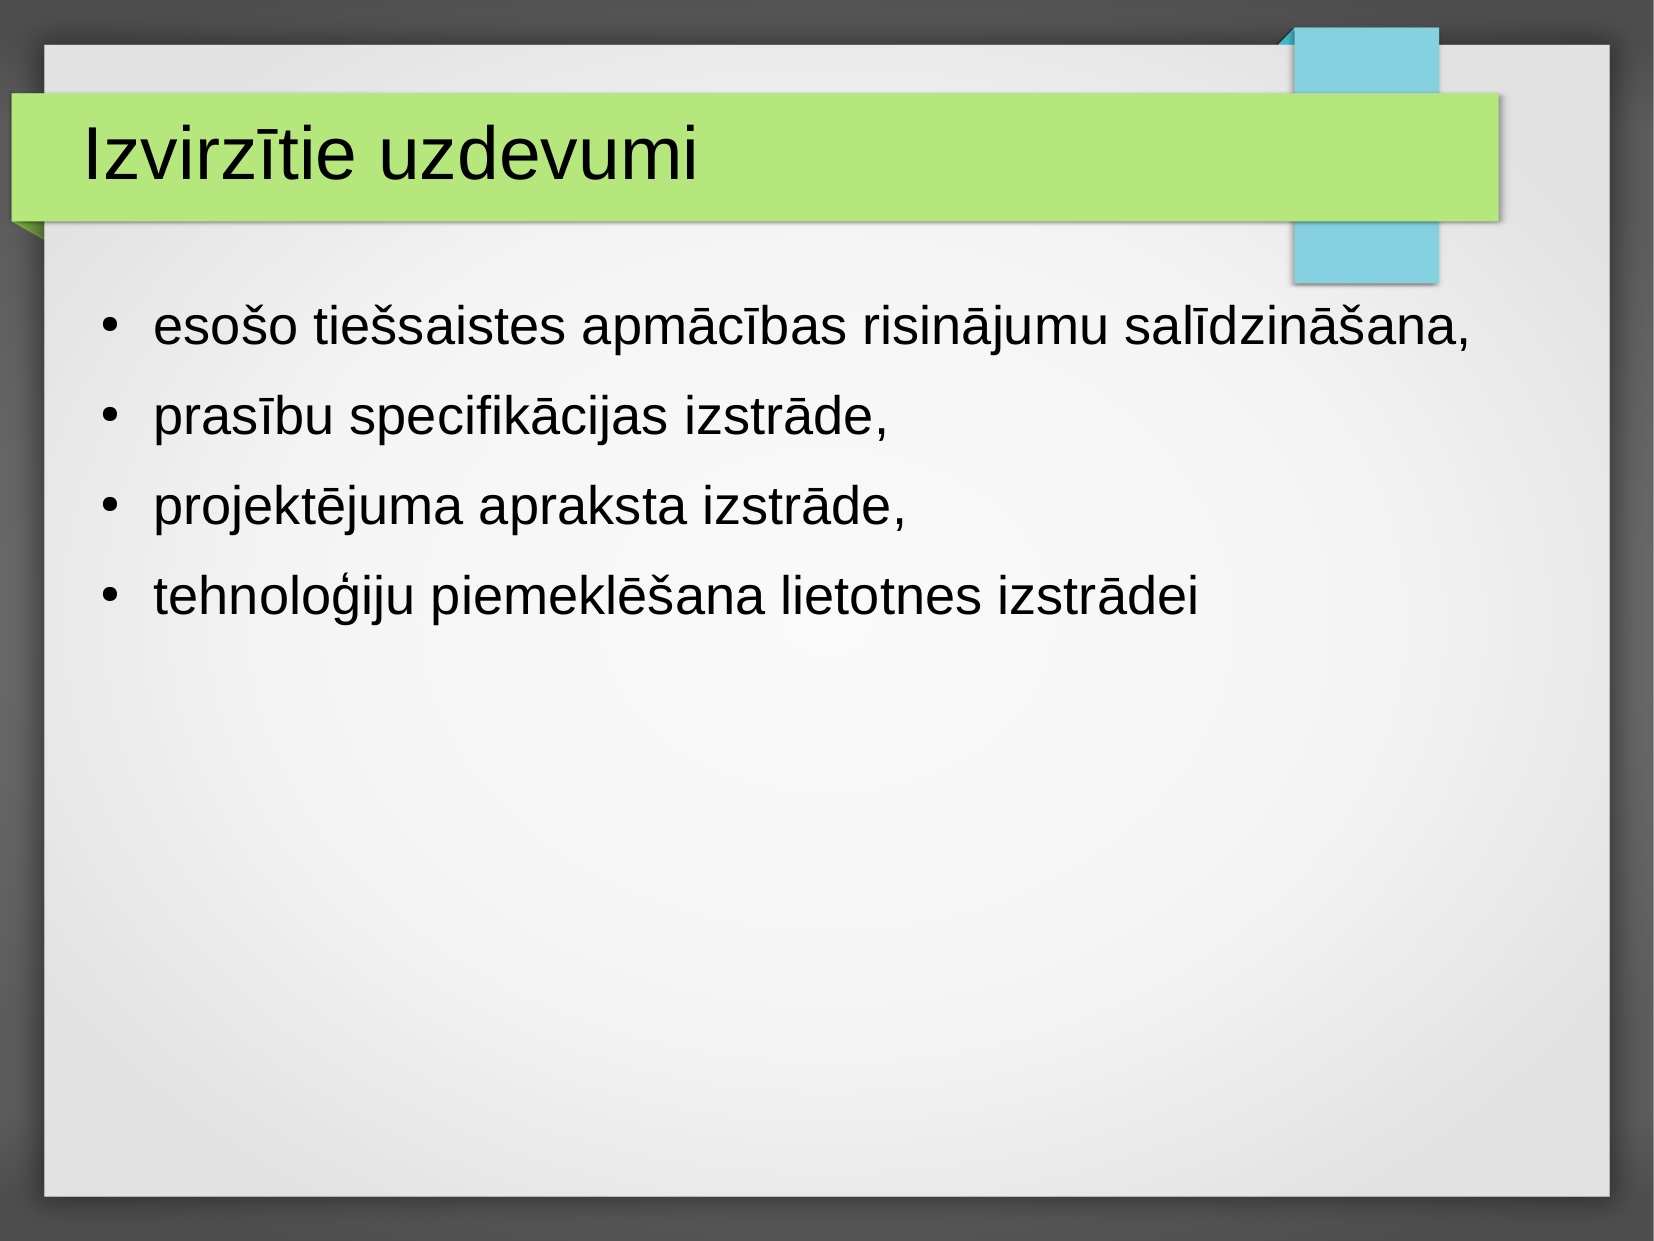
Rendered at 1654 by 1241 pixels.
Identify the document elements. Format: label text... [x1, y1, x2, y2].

list esošo tiešsaistes apmācības risinājumu salīdzināšana, prasību specifikācijas izstrāde, projektējuma apraksta izstrāde, tehnoloģiju piemeklēšana lietotnes izstrādei [82, 295, 1571, 1015]
title Izvirzītie uzdevumi [82, 94, 1264, 213]
picture [0, 0, 1654, 1241]
